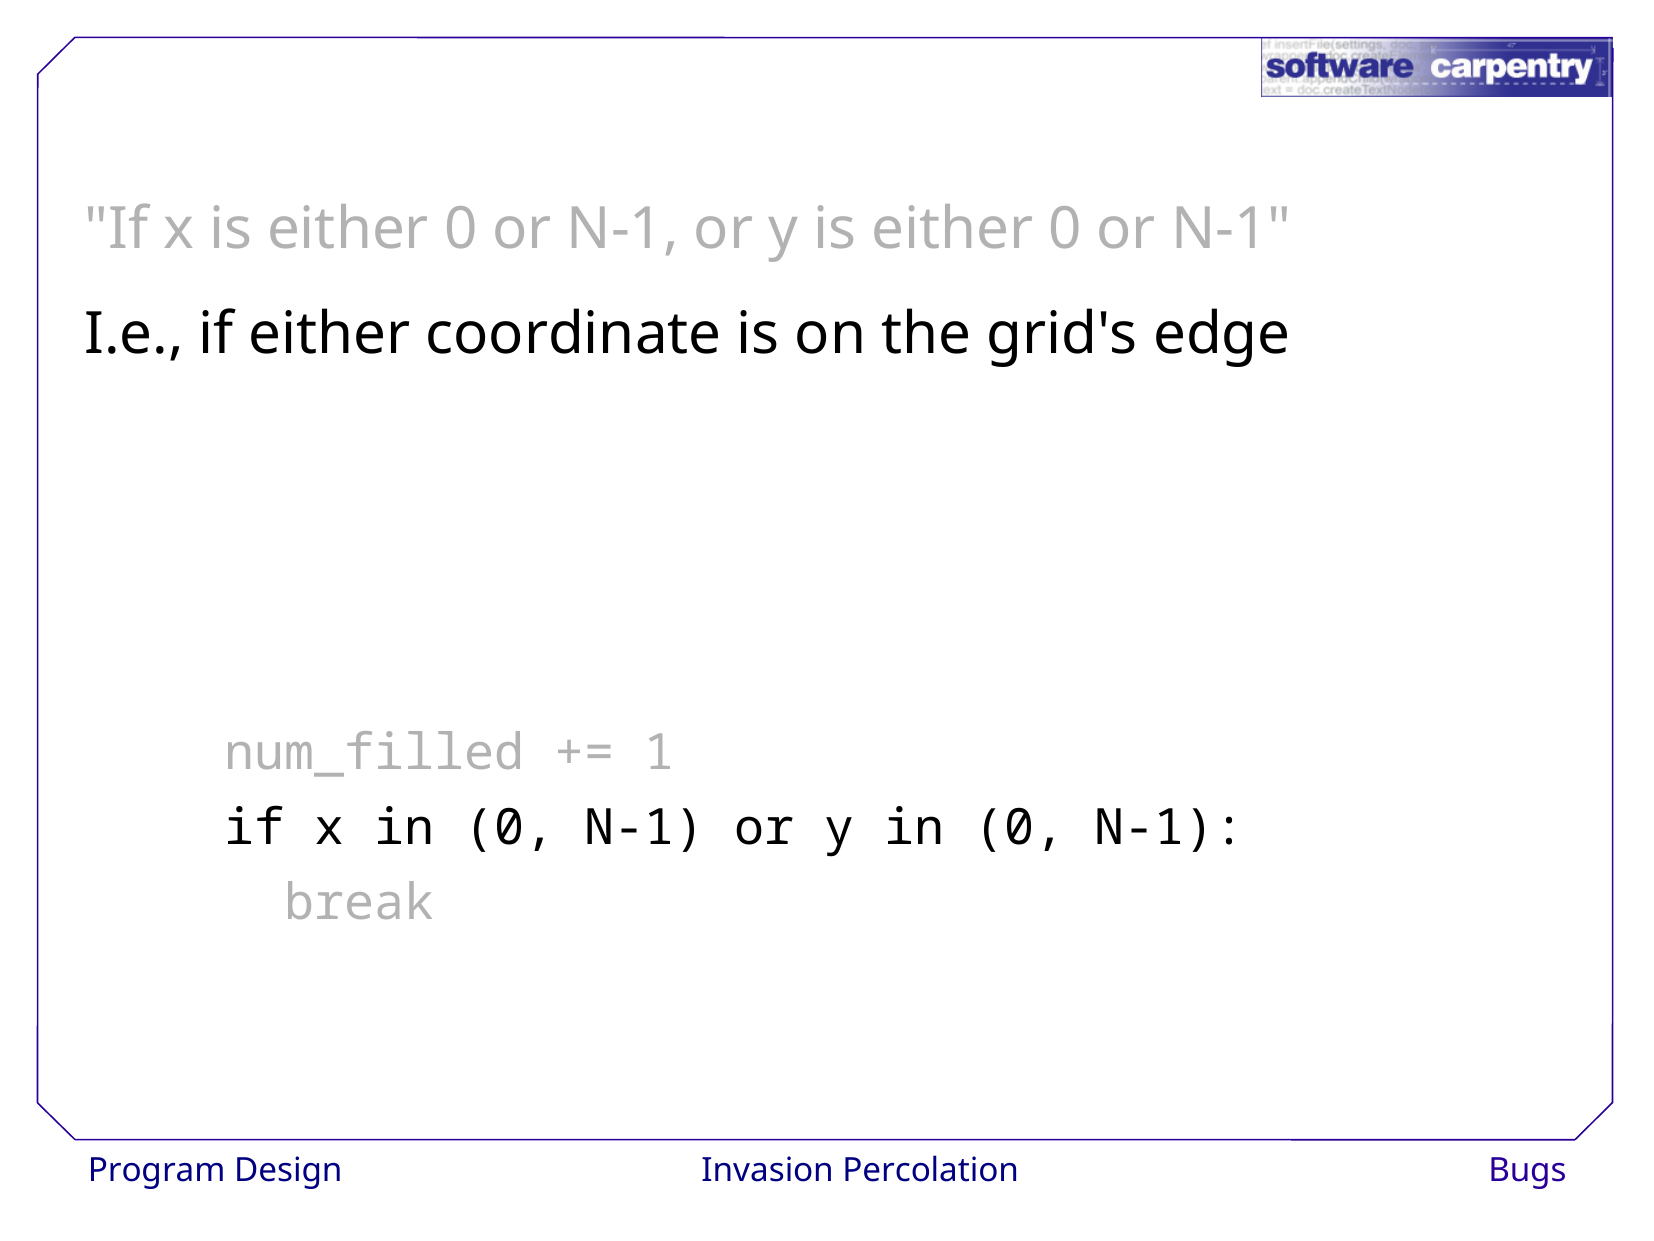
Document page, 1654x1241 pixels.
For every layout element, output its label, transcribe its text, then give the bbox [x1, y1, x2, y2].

picture [1261, 39, 1613, 97]
text_box "If x is either 0 or N-1, or y is either 0 or N-1" I.e., if either coordinate is on the grid's edge [69, 147, 1457, 373]
text_box num_filled += 1 if x in (0, N-1) or y in (0, N-1): break [89, 112, 1508, 1055]
